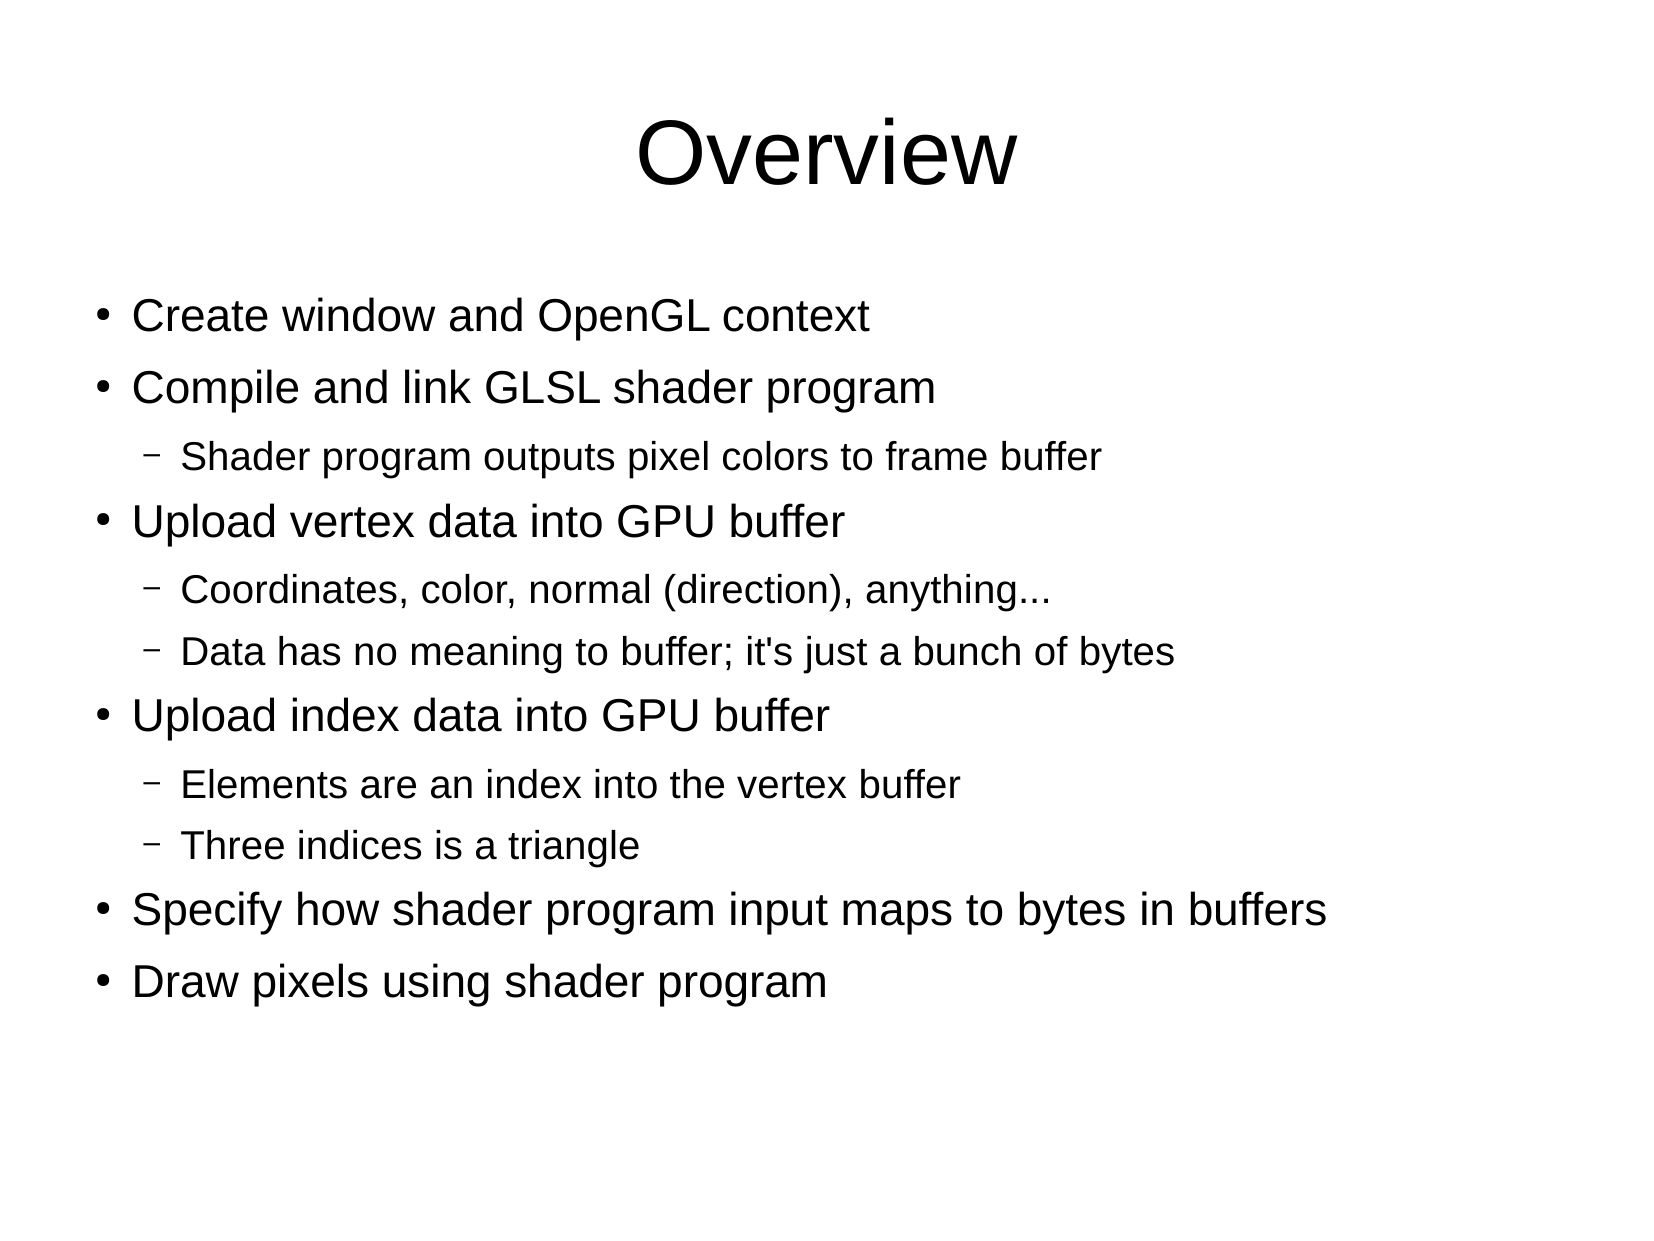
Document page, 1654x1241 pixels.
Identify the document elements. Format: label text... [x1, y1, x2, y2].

title Overview [82, 49, 1571, 257]
list Create window and OpenGL context Compile and link GLSL shader program Shader program outputs pixel colors to frame buffer Upload vertex data into GPU buffer Coordinates, color, normal (direction), anything... Data has no meaning to buffer; it's just a bunch of bytes Upload index data into GPU buffer Elements are an index into the vertex buffer Three indices is a triangle Specify how shader program input maps to bytes in buffers Draw pixels using shader program [82, 290, 1538, 1010]
